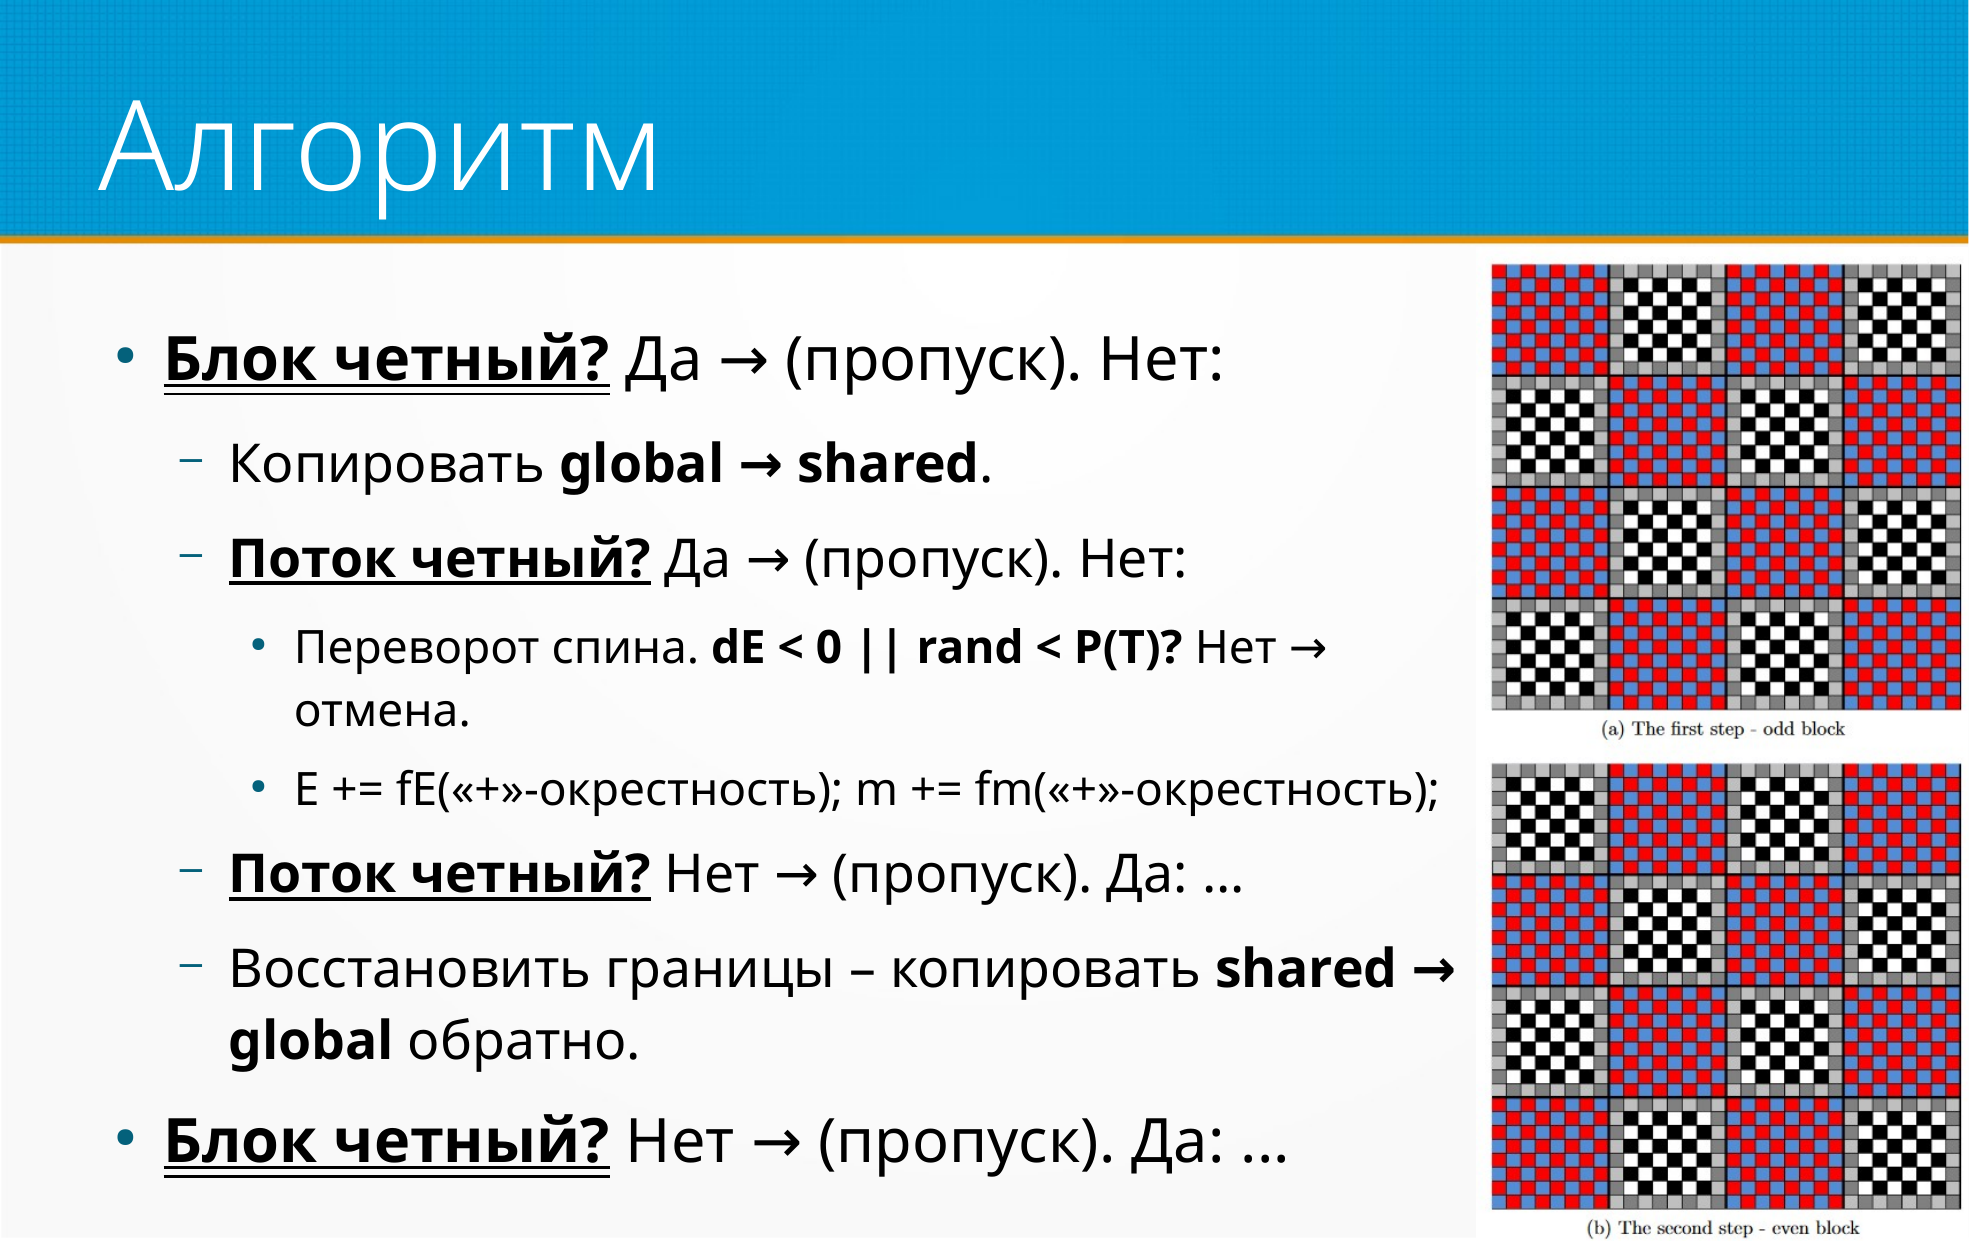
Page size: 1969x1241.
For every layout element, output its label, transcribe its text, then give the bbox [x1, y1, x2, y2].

list Блок четный? Да → (пропуск). Нет: Копировать global → shared. Поток четный? Да → (пропуск). Нет: Переворот спина. dE < 0 || rand < P(T)? Нет → отмена. E += fE(«+»-окрестность); m += fm(«+»-окрестность); Поток четный? Нет → (пропуск). Да: … Восстановить границы – копировать shared → global обратно. Блок четный? Нет → (пропуск). Да: ... [98, 315, 1476, 1182]
picture [0, 233, 1969, 1241]
title Алгоритм [98, 19, 1870, 227]
